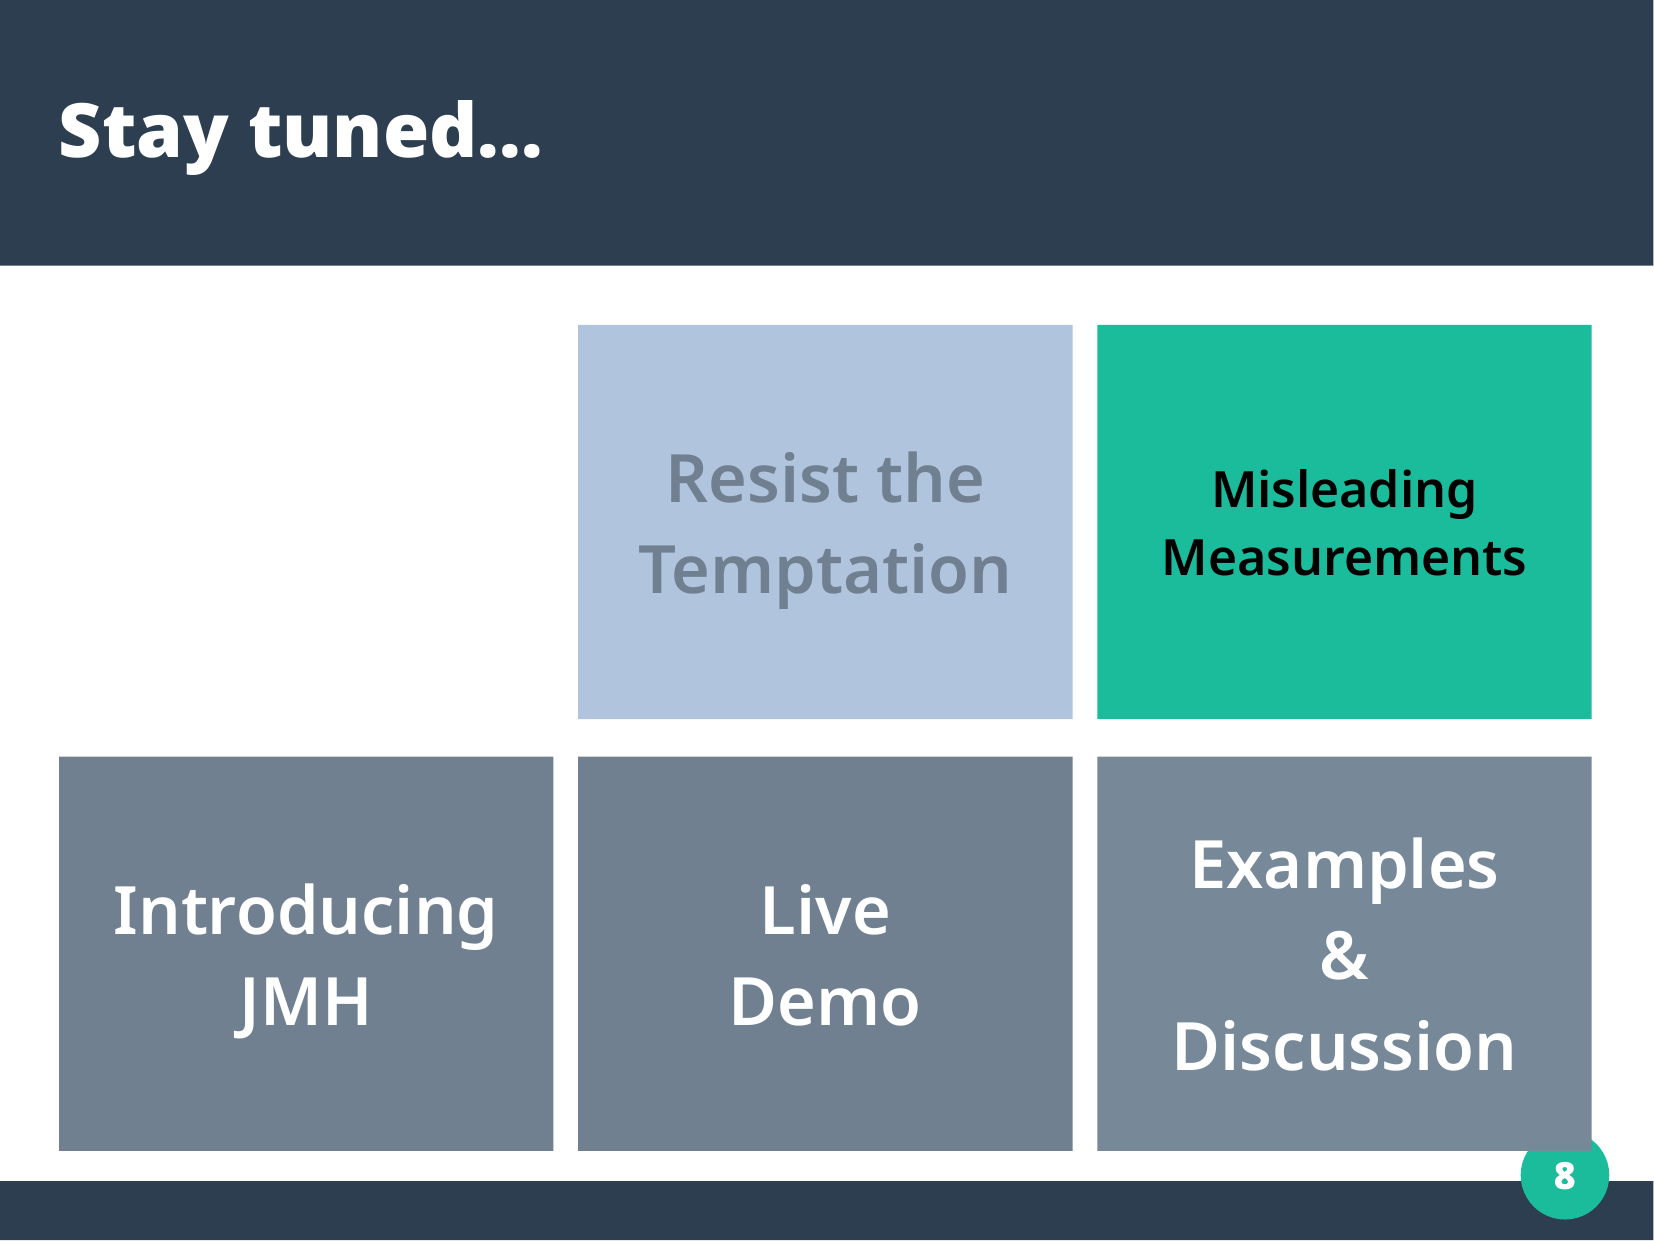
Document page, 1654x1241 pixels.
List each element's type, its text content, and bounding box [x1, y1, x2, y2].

list Introducing JMH [59, 756, 554, 1151]
title Stay tuned... [59, 56, 1595, 200]
list Misleading Measurements [1097, 324, 1592, 720]
list Examples & Discussion [1097, 756, 1592, 1151]
list Resist the Temptation [578, 324, 1073, 720]
list Live Demo [578, 756, 1073, 1151]
